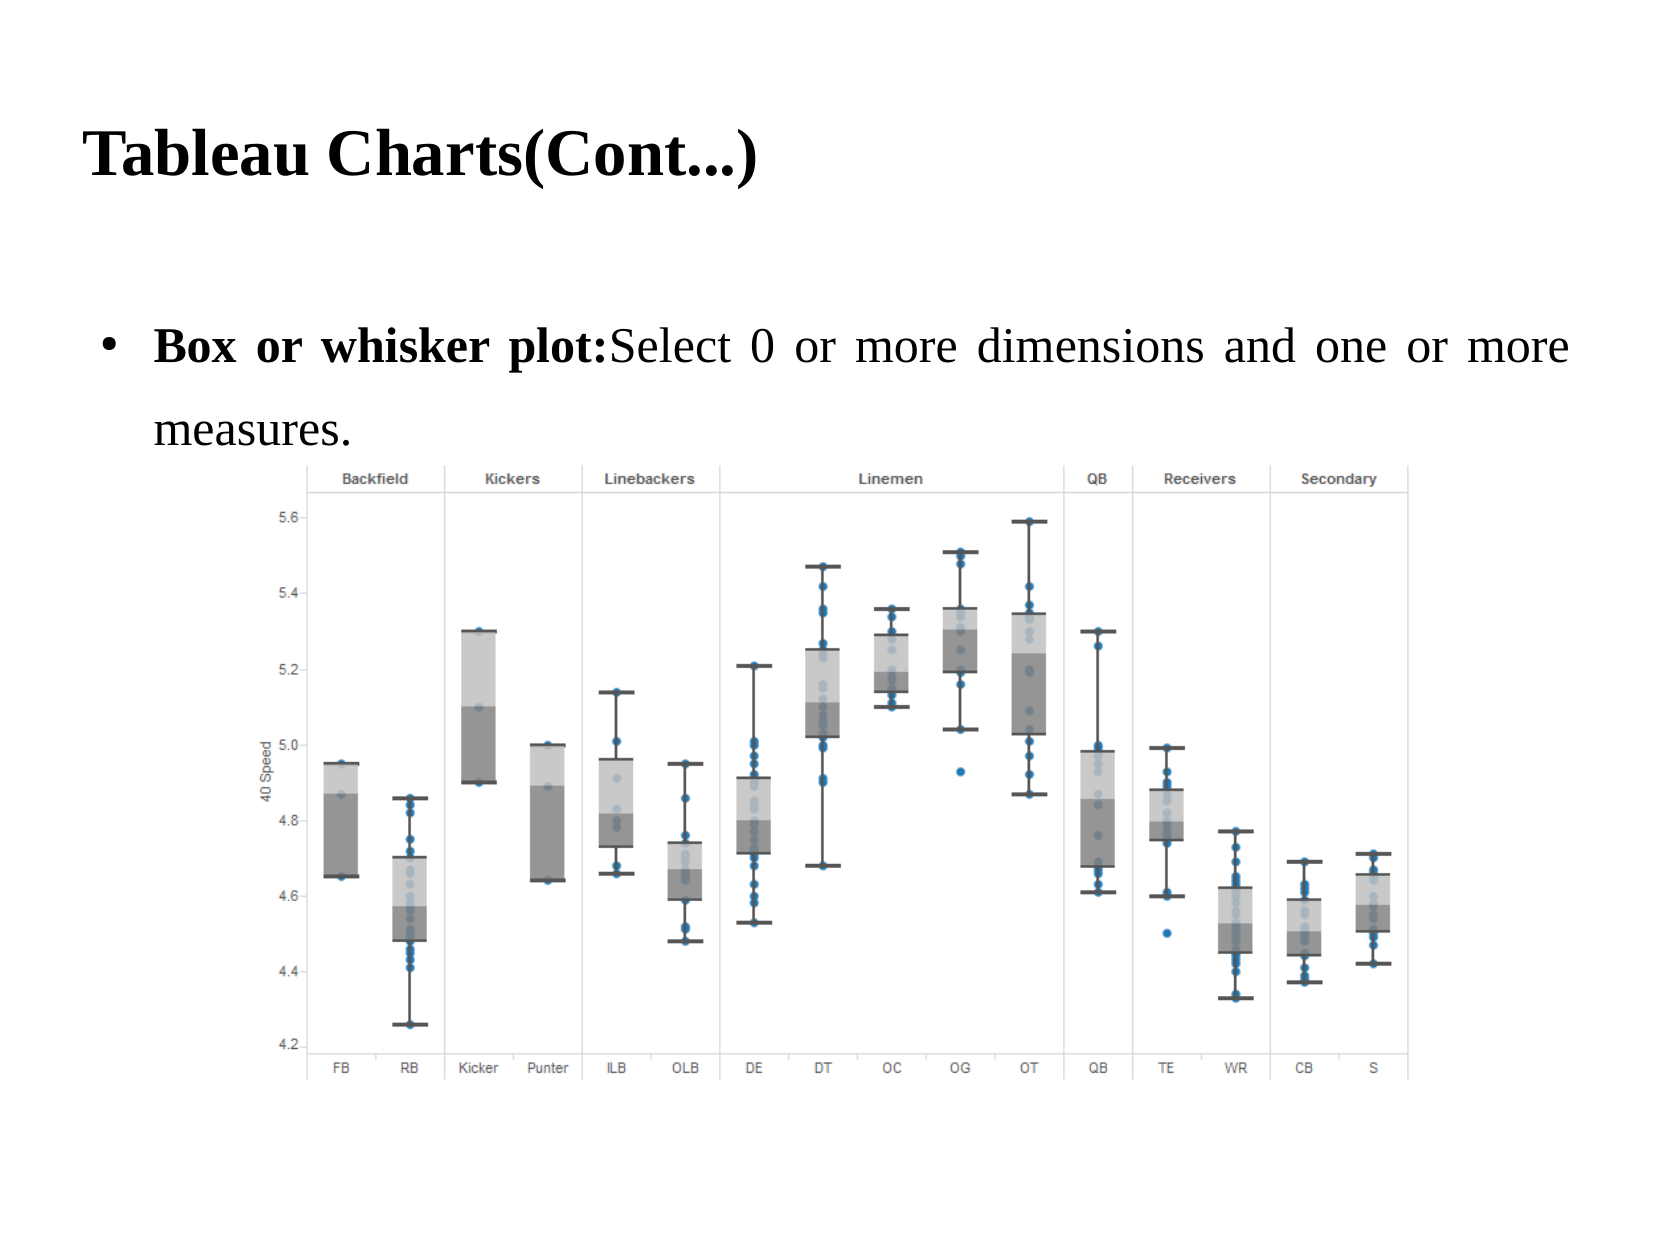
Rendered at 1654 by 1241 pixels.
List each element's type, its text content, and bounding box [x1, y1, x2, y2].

title Tableau Charts(Cont...) [82, 49, 1571, 257]
picture [243, 455, 1418, 1093]
list Box or whisker plot:Select 0 or more dimensions and one or more measures. [82, 290, 1571, 1010]
